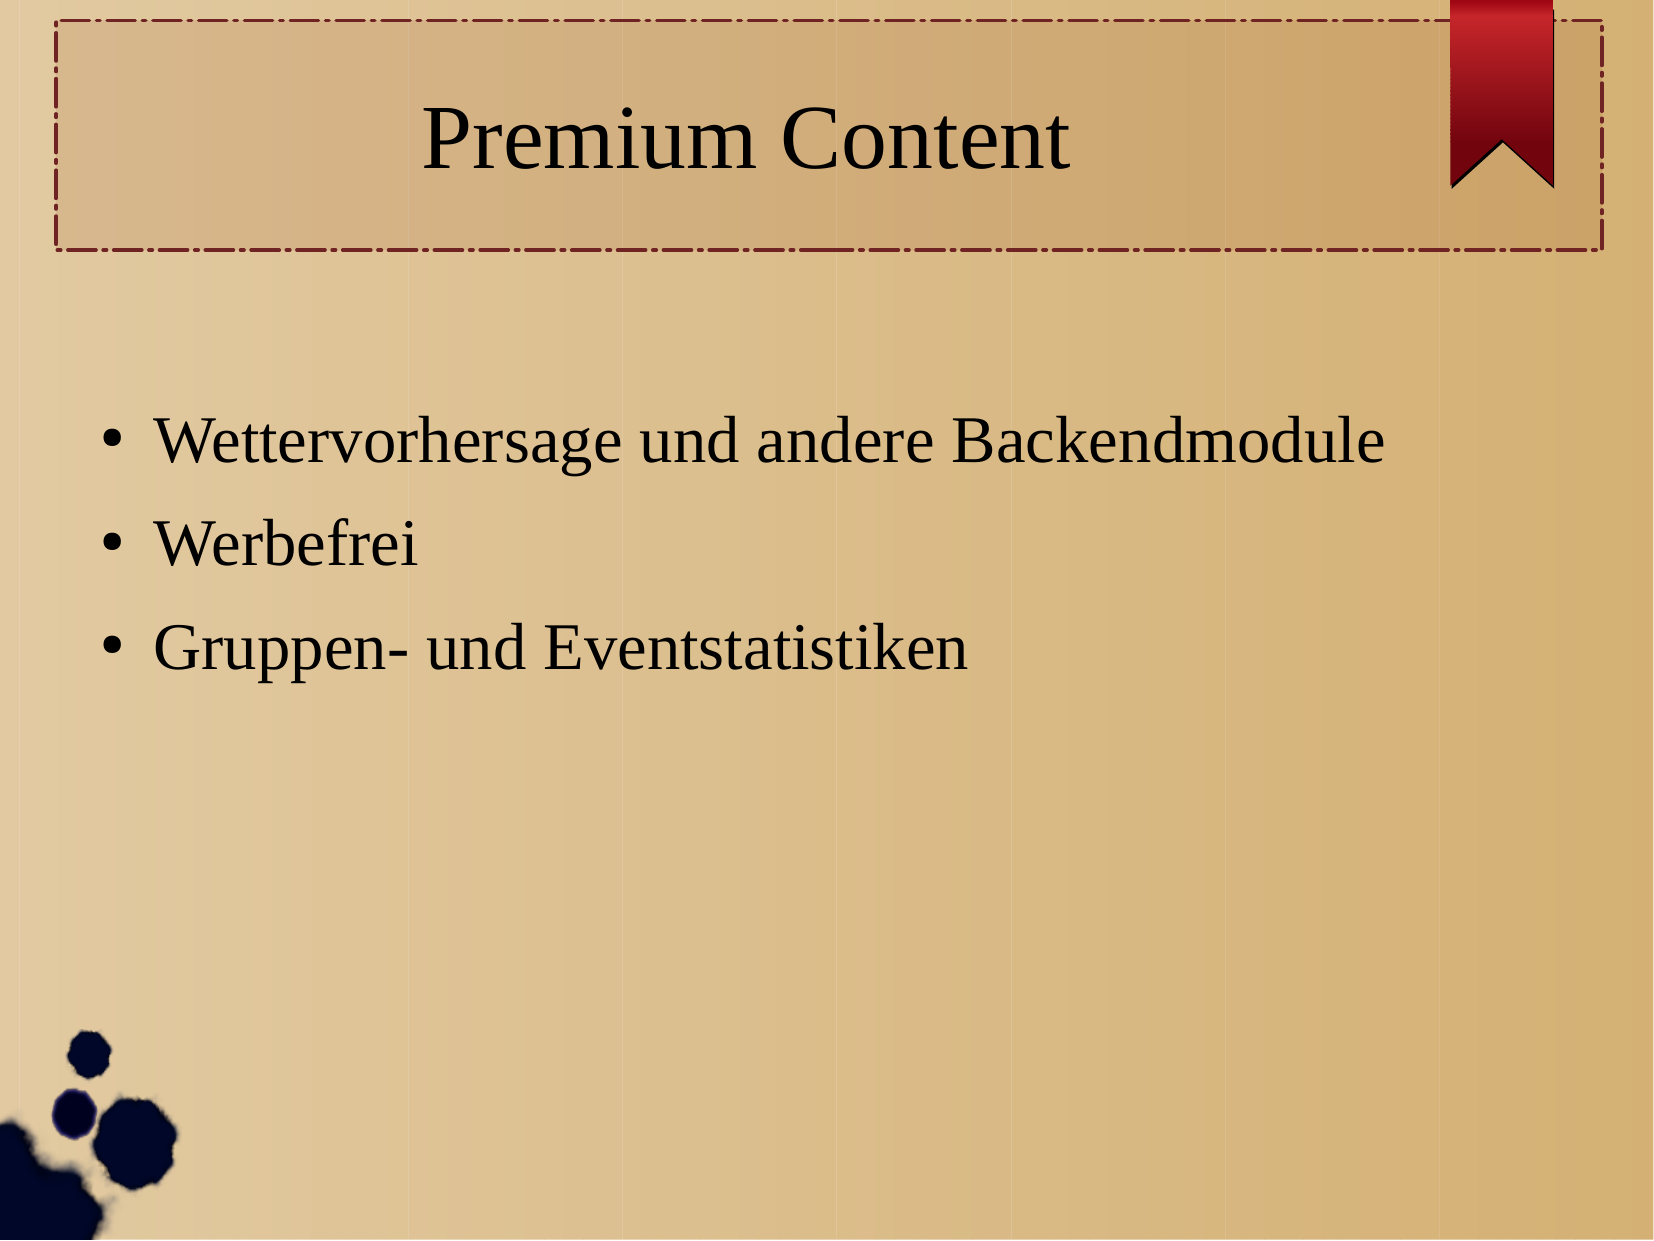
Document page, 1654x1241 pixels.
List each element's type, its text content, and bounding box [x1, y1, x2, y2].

title Premium Content [82, 47, 1412, 229]
list Wettervorhersage und andere Backendmodule Werbefrei Gruppen- und Eventstatistiken [82, 299, 1571, 1019]
